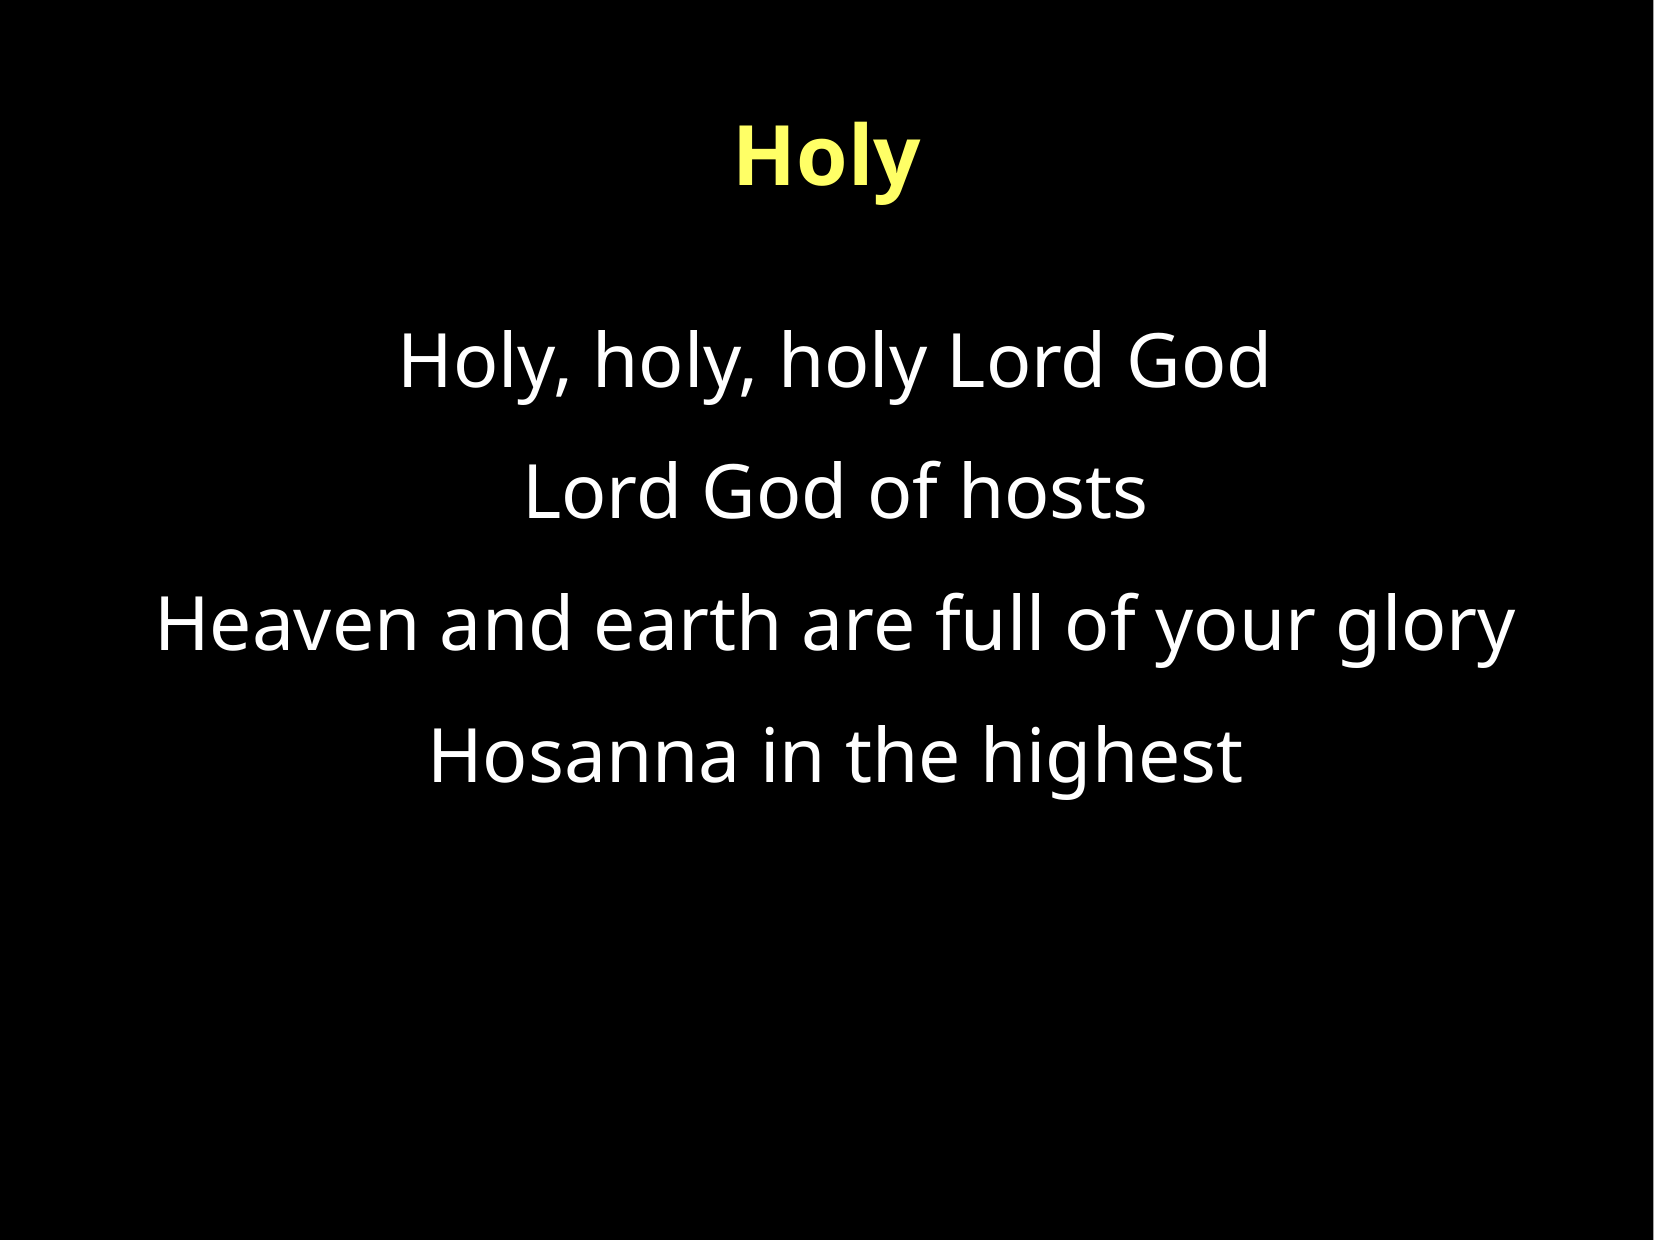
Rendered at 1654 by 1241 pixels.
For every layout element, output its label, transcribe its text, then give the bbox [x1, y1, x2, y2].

title Holy [0, 49, 1654, 257]
list Holy, holy, holy Lord God Lord God of hosts Heaven and earth are full of your glory Hosanna in the highest [0, 307, 1654, 1229]
